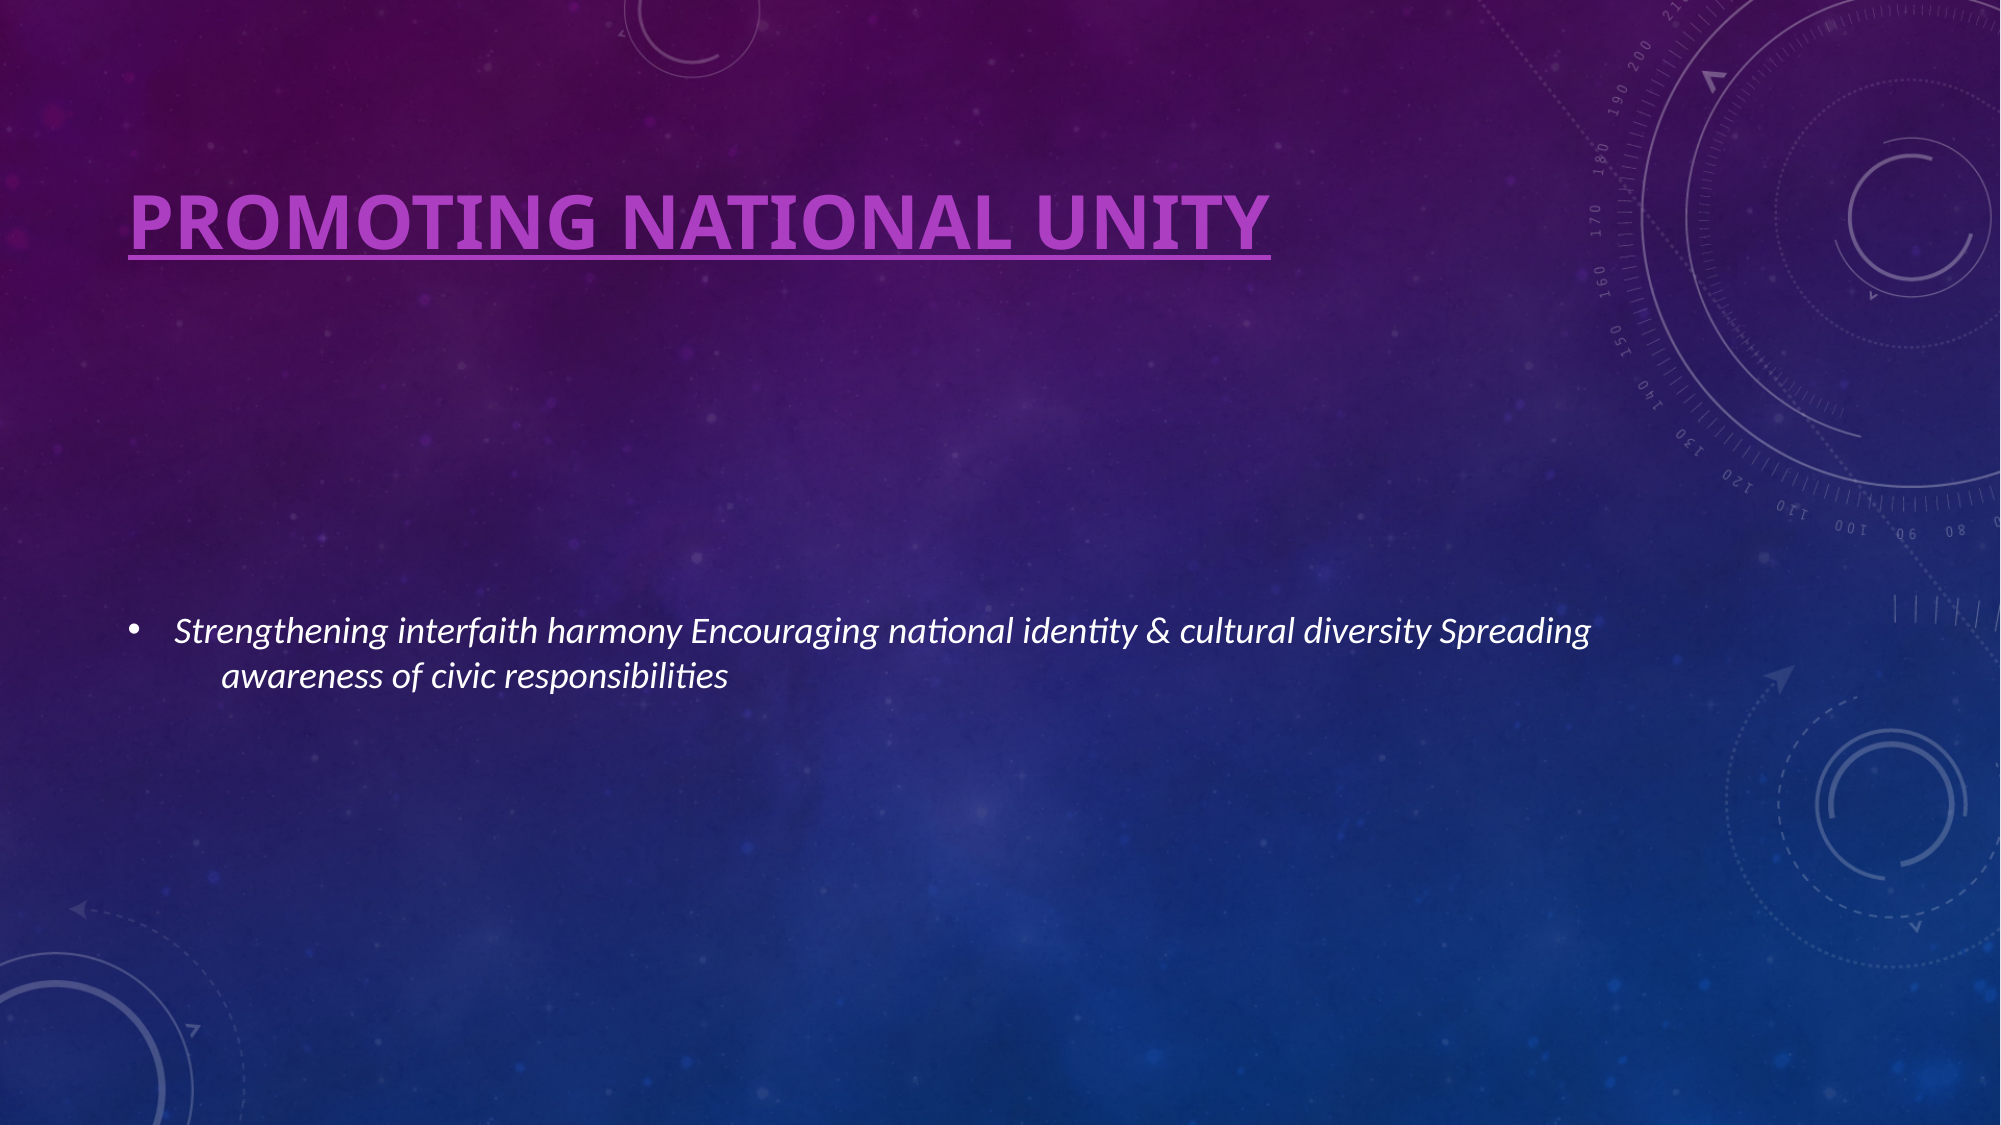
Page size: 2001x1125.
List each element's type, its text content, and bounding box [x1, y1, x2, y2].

title Promoting National Unity [112, 99, 1775, 339]
list Strengthening interfaith harmony Encouraging national identity & cultural diversity Spreading awareness of civic responsibilities [112, 351, 1775, 950]
